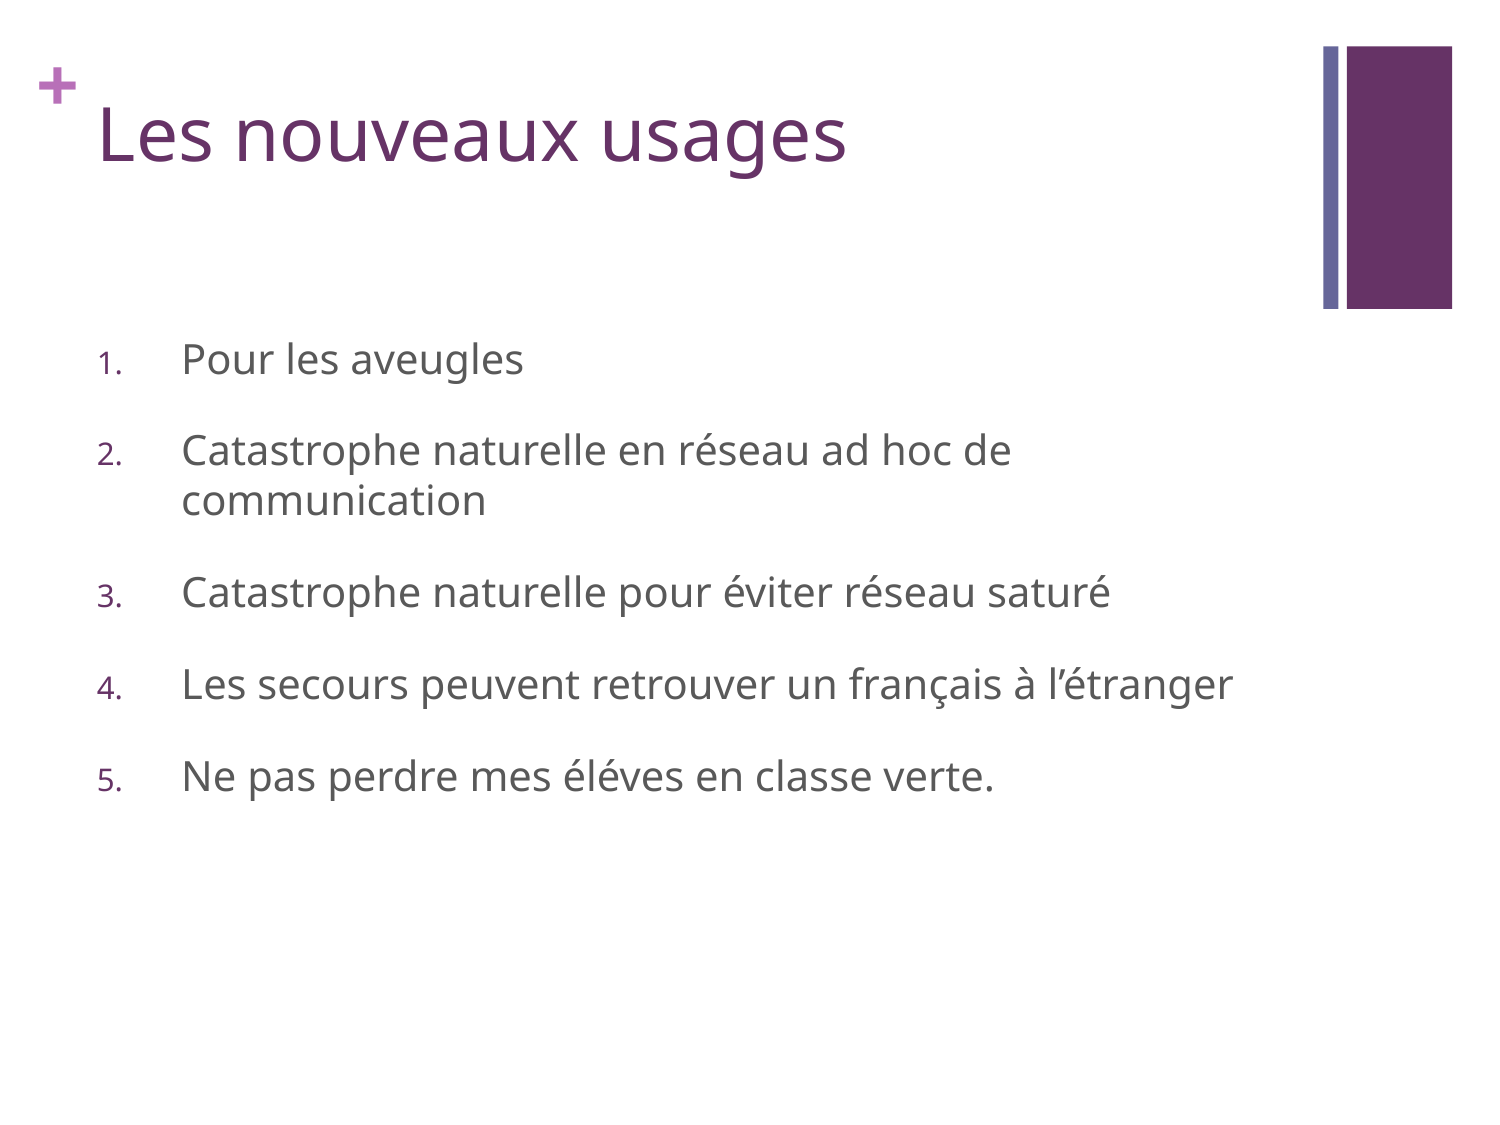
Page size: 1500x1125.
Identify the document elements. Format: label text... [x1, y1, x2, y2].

title Les nouveaux usages [81, 79, 1322, 263]
list Pour les aveugles Catastrophe naturelle en réseau ad hoc de communication Catastrophe naturelle pour éviter réseau saturé Les secours peuvent retrouver un français à l’étranger Ne pas perdre mes éléves en classe verte. [81, 324, 1322, 1005]
